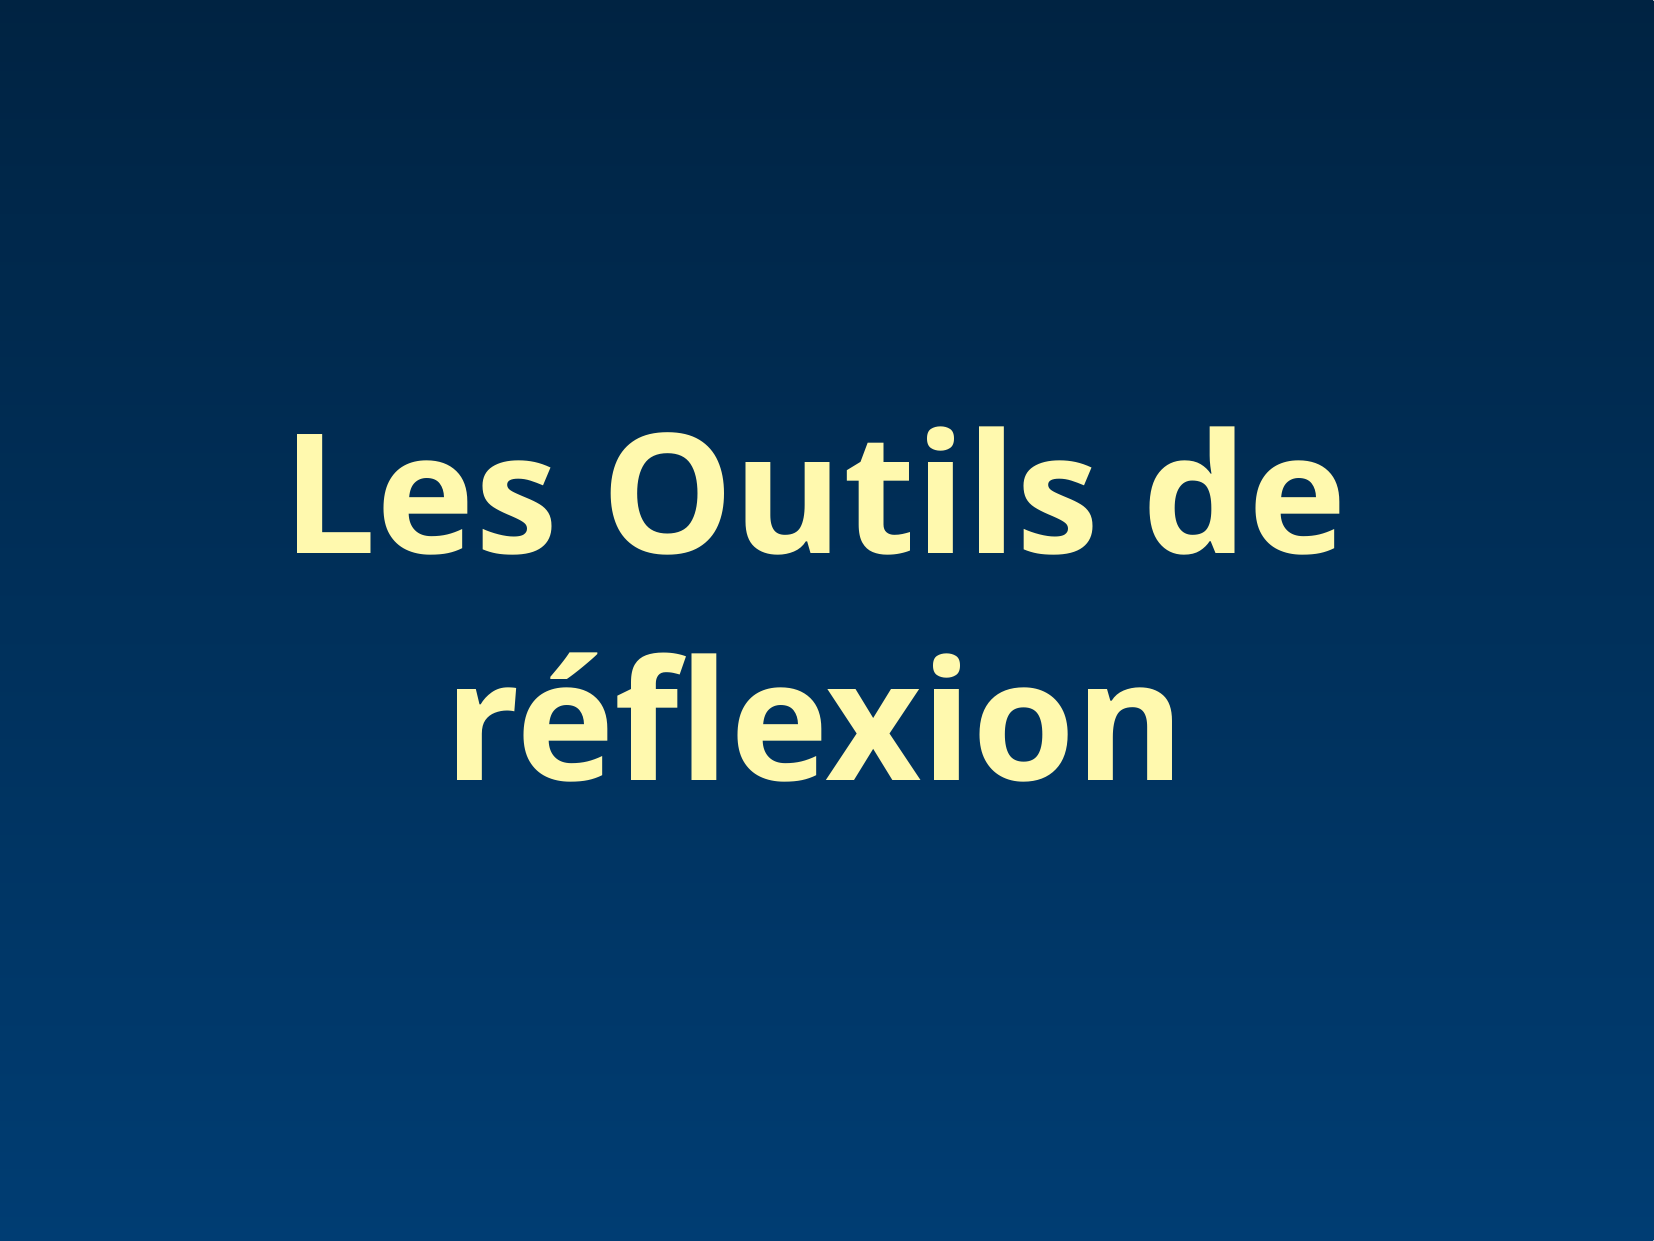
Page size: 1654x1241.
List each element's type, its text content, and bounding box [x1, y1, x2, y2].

title Les Outils de réflexion [224, 129, 1406, 1075]
